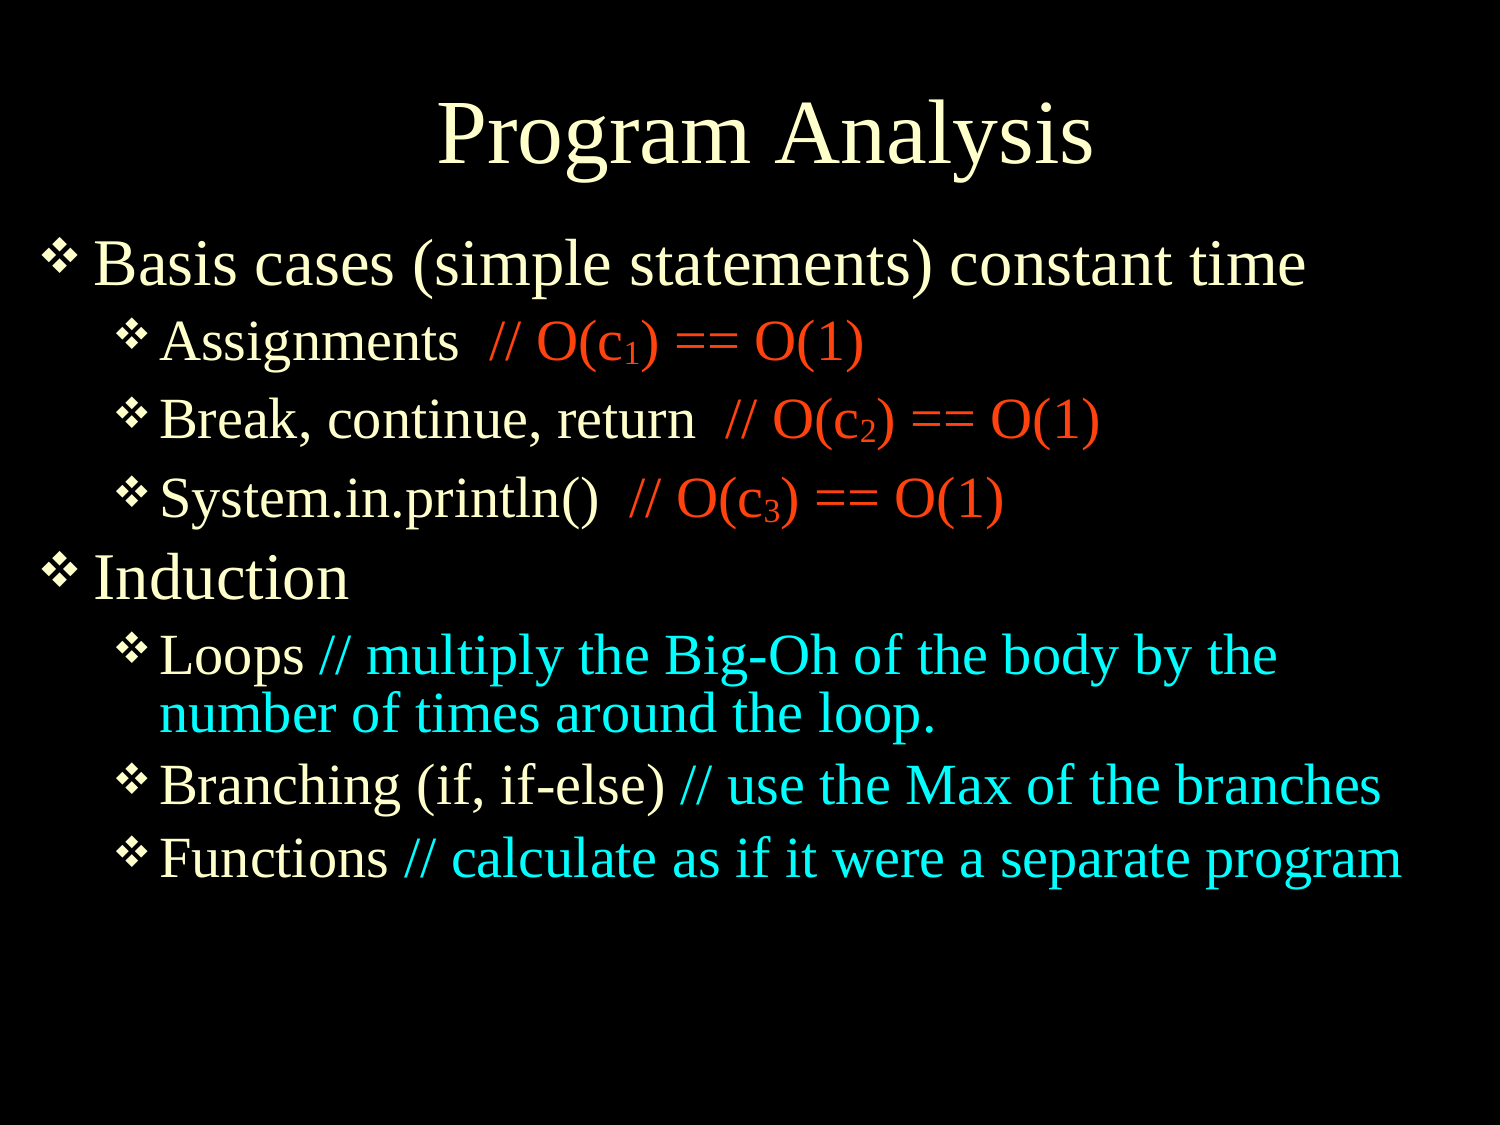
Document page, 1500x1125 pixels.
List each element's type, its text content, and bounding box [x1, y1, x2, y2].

list Basis cases (simple statements) constant time Assignments // O(c1) == O(1) Break, continue, return // O(c2) == O(1) System.in.println() // O(c3) == O(1) Induction Loops // multiply the Big-Oh of the body by the number of times around the loop. Branching (if, if-else) // use the Max of the branches Functions // calculate as if it were a separate program [22, 224, 1482, 1077]
title Program Analysis [37, 37, 1496, 228]
